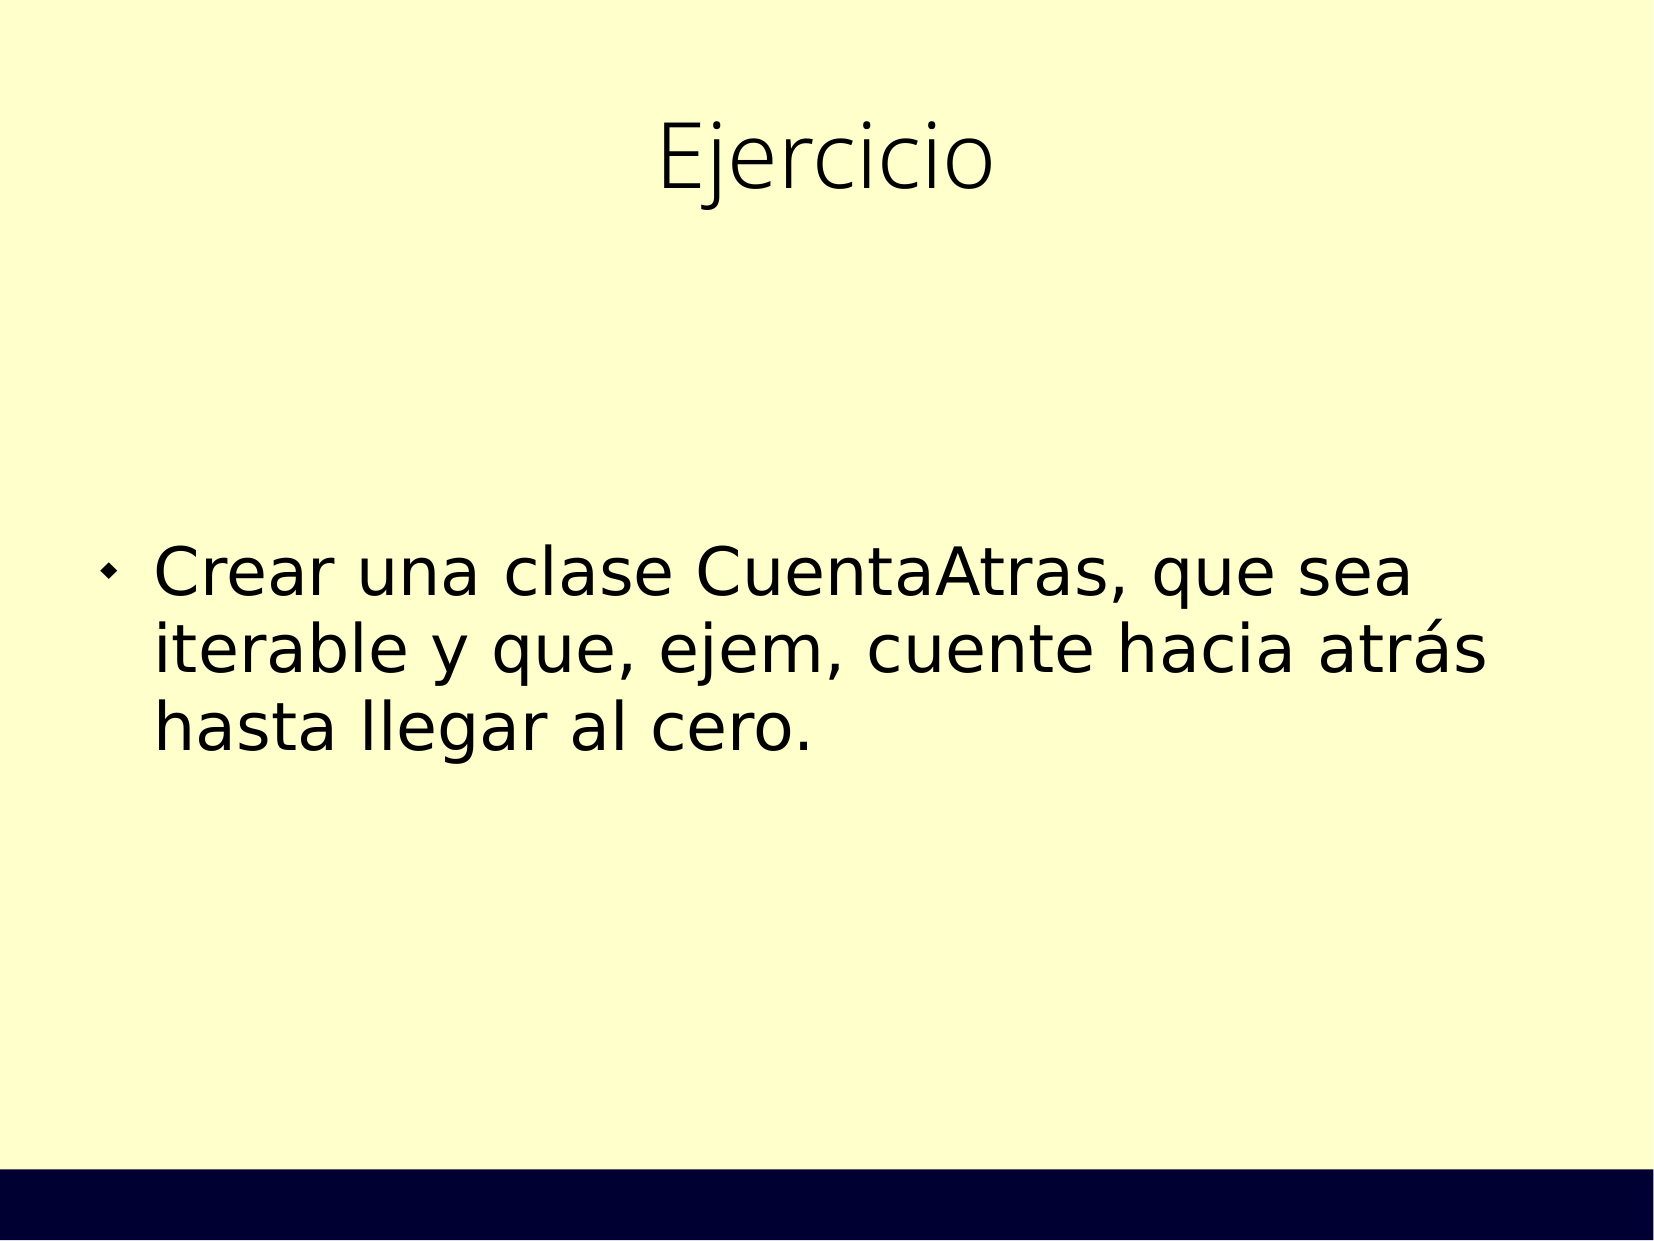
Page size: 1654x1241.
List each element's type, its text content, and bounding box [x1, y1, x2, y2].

list Crear una clase CuentaAtras, que sea iterable y que, ejem, cuente hacia atrás hasta llegar al cero. [82, 290, 1538, 1010]
title Ejercicio [82, 49, 1571, 257]
